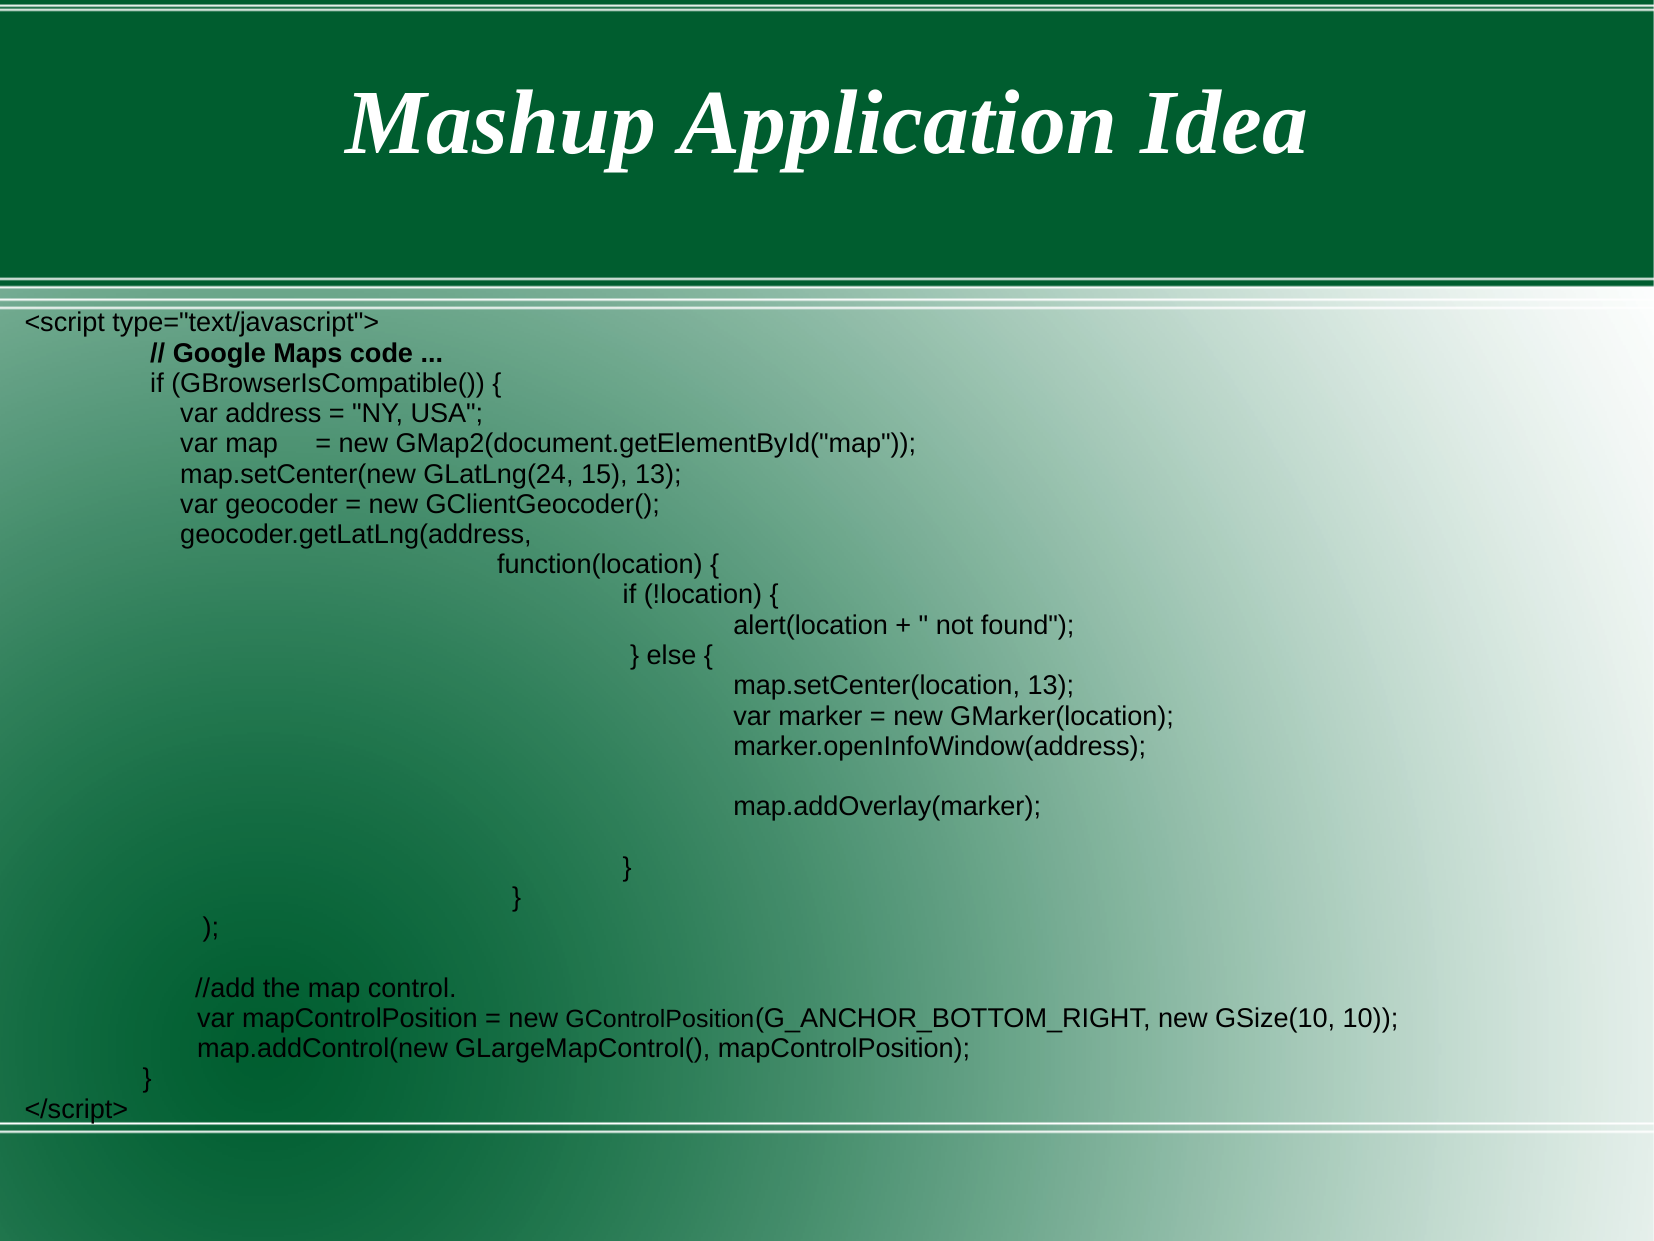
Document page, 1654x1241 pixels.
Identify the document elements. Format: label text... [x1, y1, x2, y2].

text_box <script type="text/javascript"> // Google Maps code ... if (GBrowserIsCompatible()) { var address = "NY, USA"; var map = new GMap2(document.getElementById("map")); map.setCenter(new GLatLng(24, 15), 13); var geocoder = new GClientGeocoder(); geocoder.getLatLng(address, function(location) { if (!location) { alert(location + " not found"); } else { map.setCenter(location, 13); var marker = new GMarker(location); marker.openInfoWindow(address); map.addOverlay(marker); } } ); //add the map control. var mapControlPosition = new GControlPosition(G_ANCHOR_BOTTOM_RIGHT, new GSize(10, 10)); map.addControl(new GLargeMapControl(), mapControlPosition); } </script> [9, 300, 1651, 1126]
title Mashup Application Idea [121, 19, 1534, 227]
picture [0, 0, 1654, 1241]
